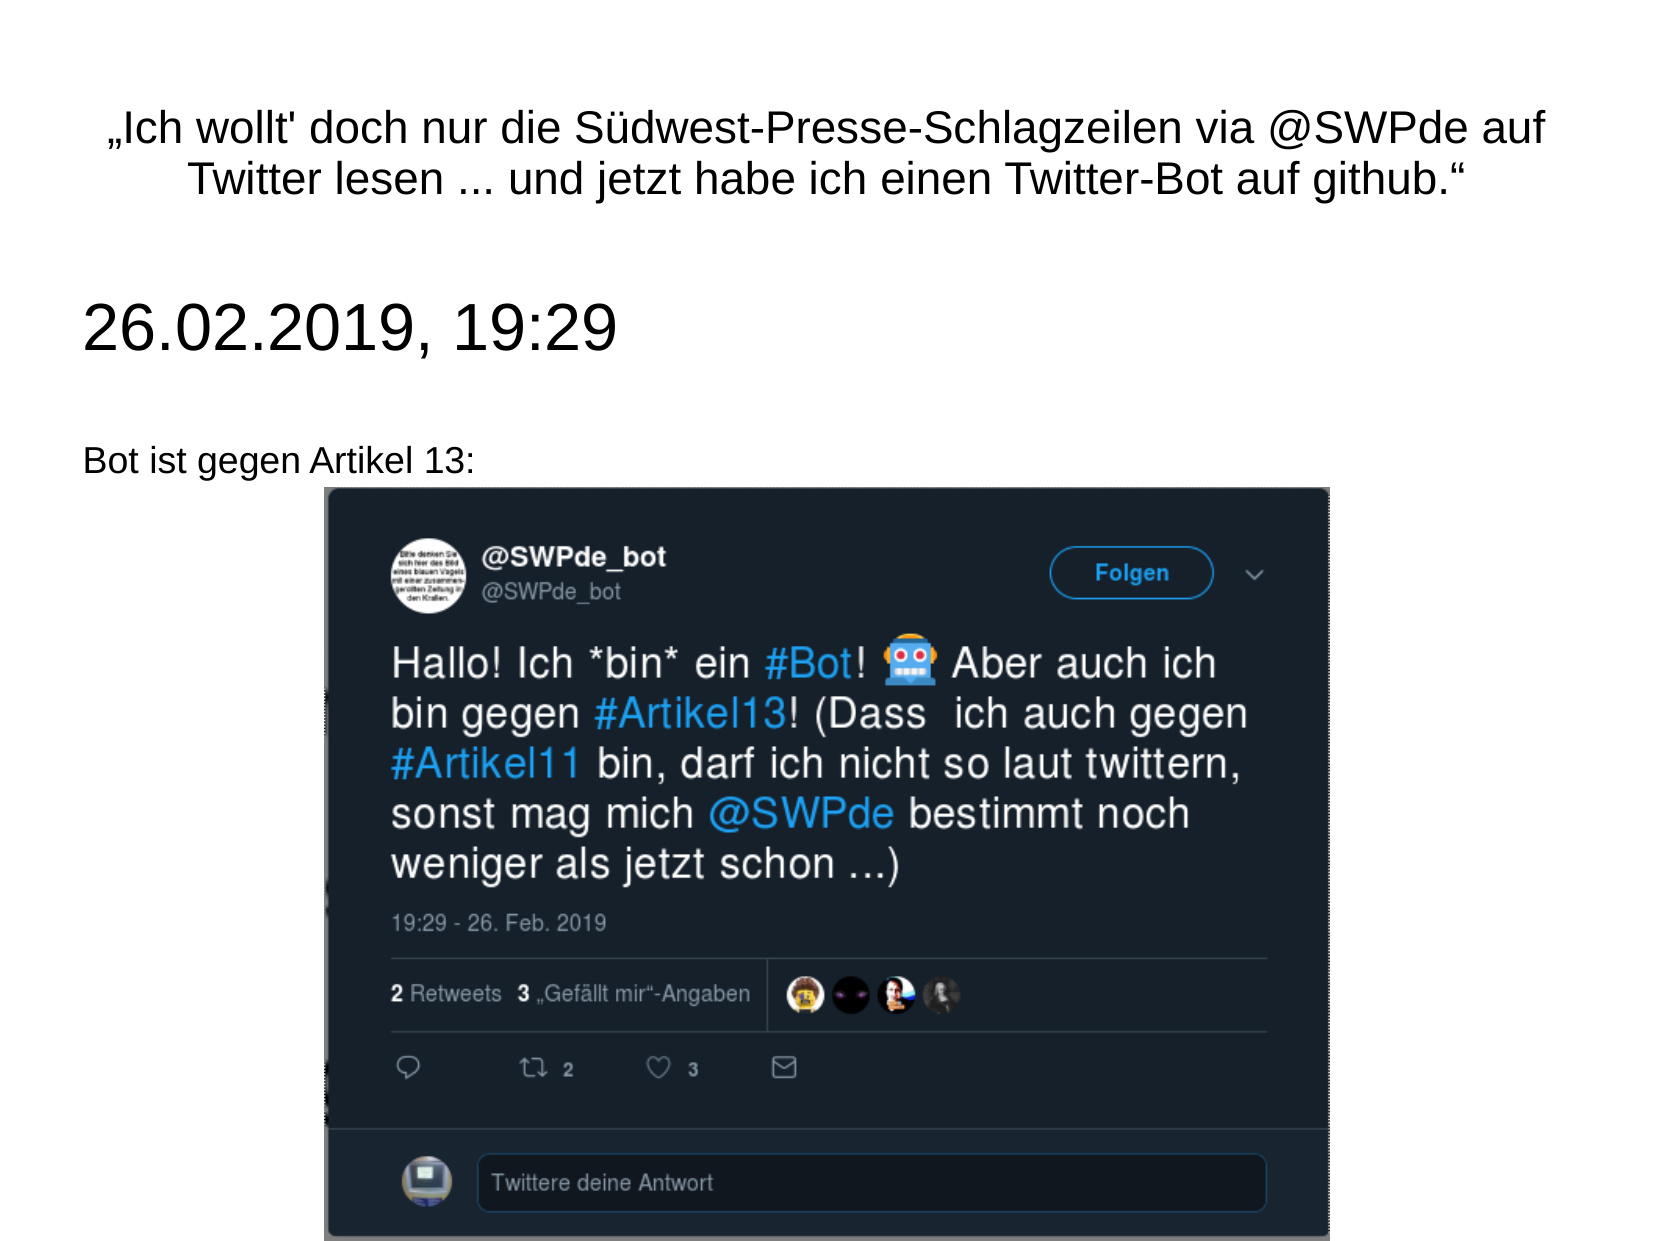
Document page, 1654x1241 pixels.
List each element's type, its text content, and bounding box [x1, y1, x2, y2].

title „Ich wollt' doch nur die Südwest-Presse-Schlagzeilen via @SWPde auf Twitter lesen ... und jetzt habe ich einen Twitter-Bot auf github.“ [82, 49, 1571, 257]
picture [324, 487, 1330, 1241]
subtitle 26.02.2019, 19:29 Bot ist gegen Artikel 13: [82, 290, 1571, 1010]
